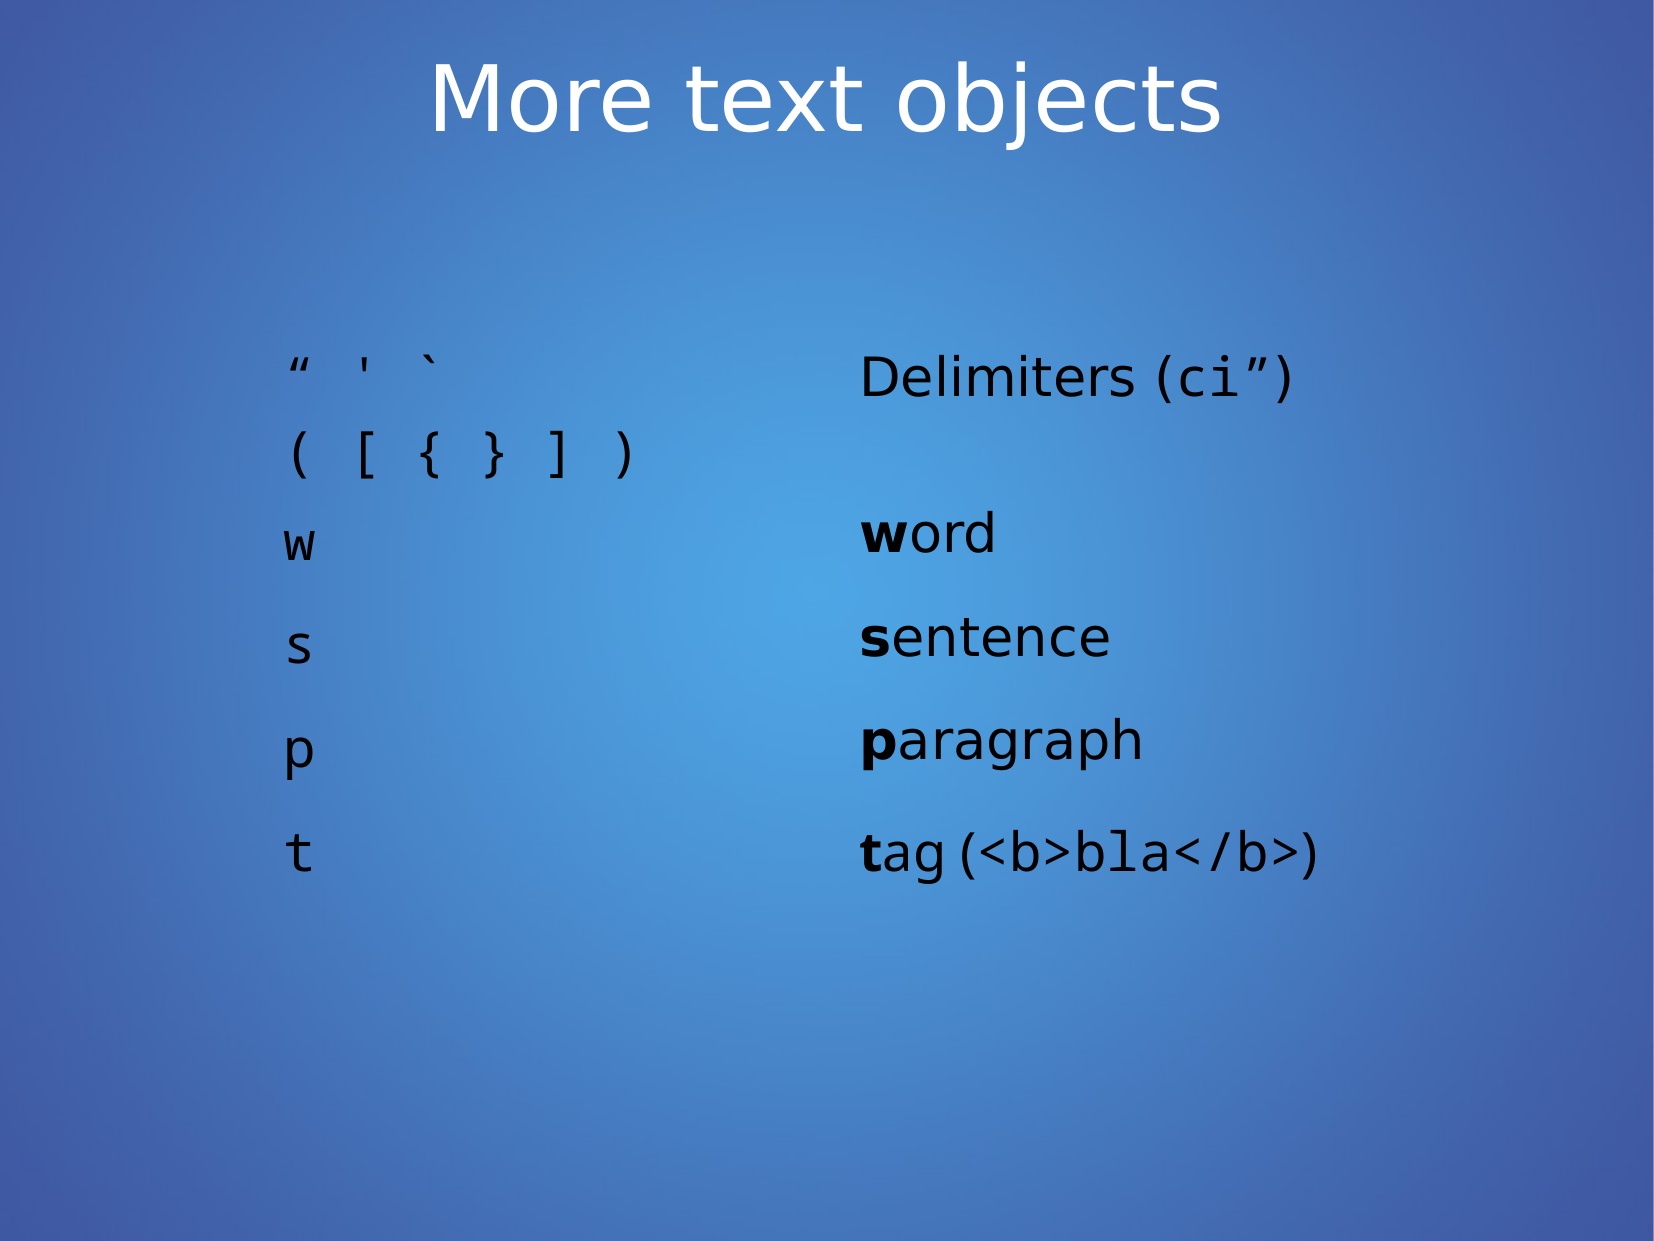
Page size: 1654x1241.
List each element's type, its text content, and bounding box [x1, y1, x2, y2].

table_cell s [268, 598, 844, 702]
table_cell sentence [844, 598, 1385, 702]
table_header “ ' ` ( [ { } ] ) [268, 331, 844, 495]
picture [0, 0, 1654, 1241]
table_cell t [268, 806, 844, 909]
title More text objects [82, 23, 1571, 175]
table_cell paragraph [844, 702, 1385, 806]
table_header Delimiters (ci”) [844, 331, 1385, 495]
table_cell p [268, 702, 844, 806]
table_cell tag (<b>bla</b>) [844, 806, 1385, 909]
table_cell w [268, 495, 844, 598]
table_cell word [844, 495, 1385, 598]
